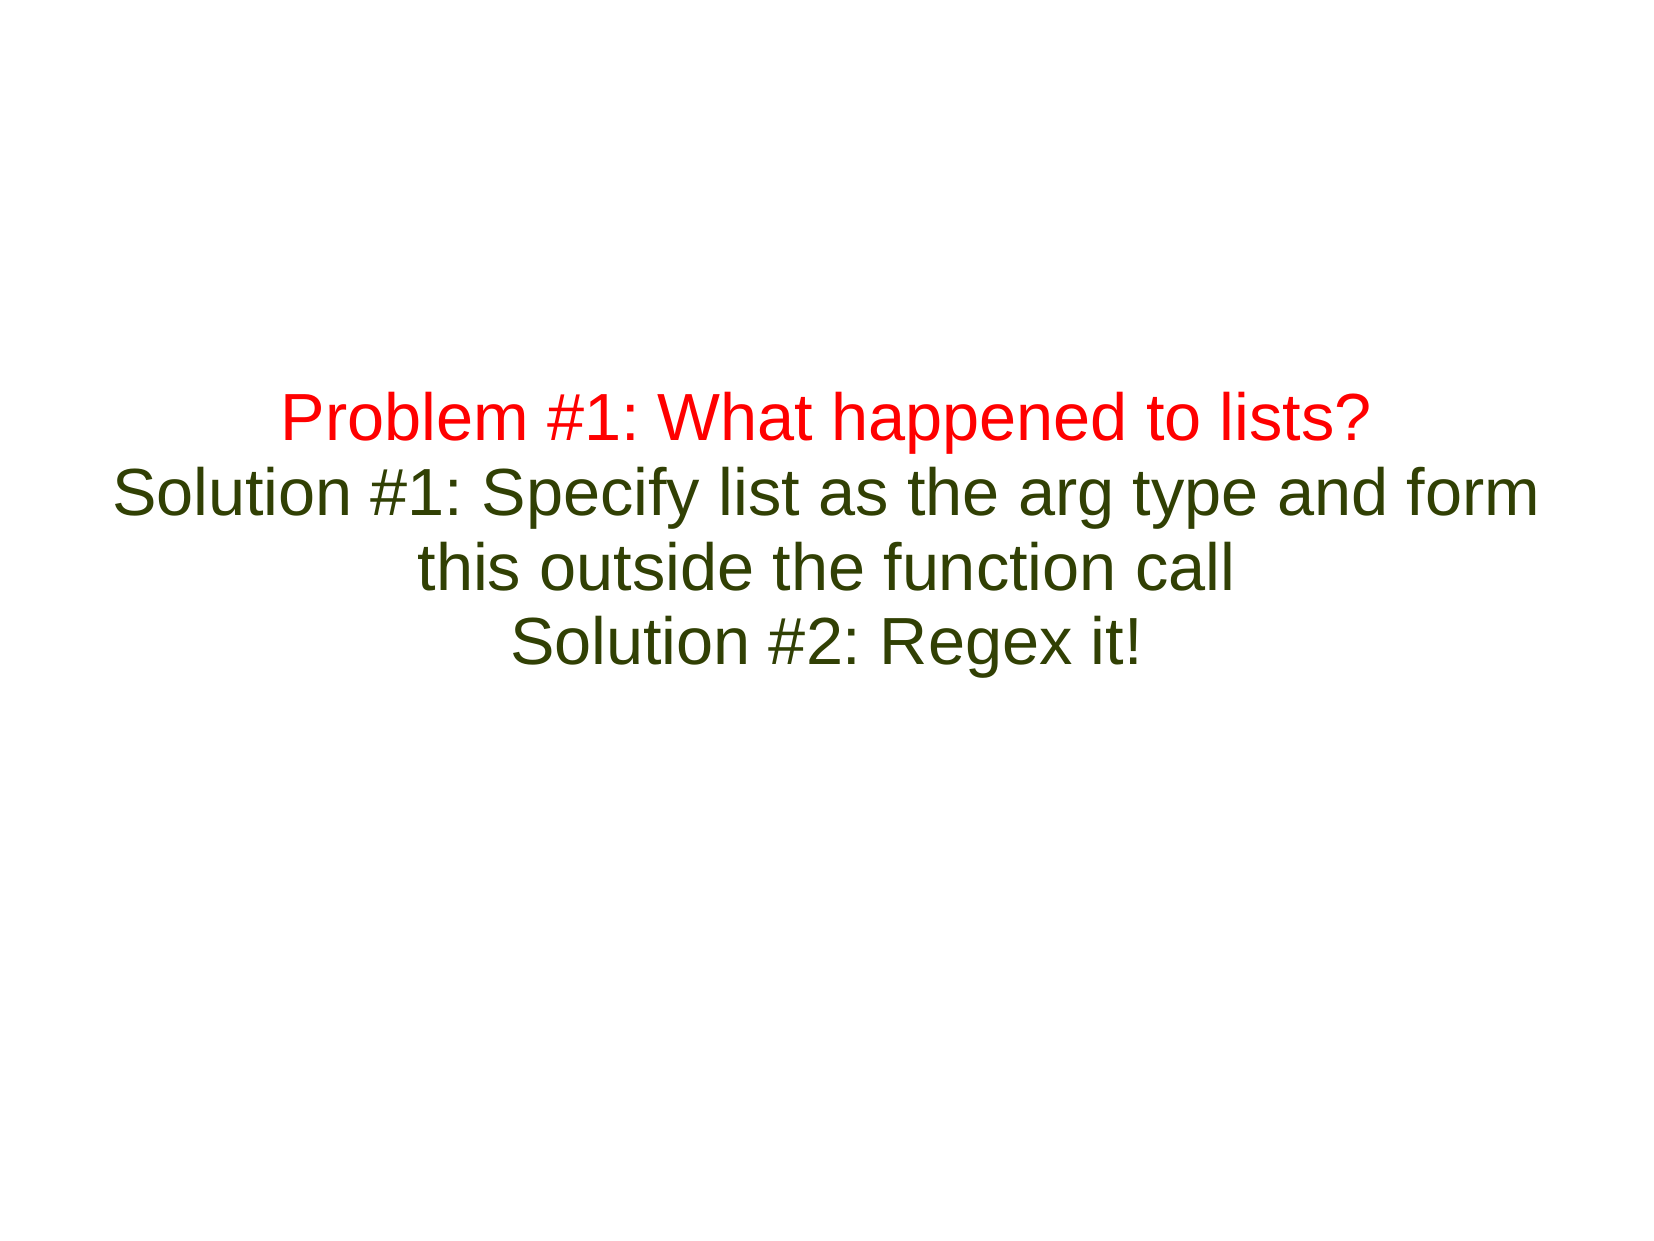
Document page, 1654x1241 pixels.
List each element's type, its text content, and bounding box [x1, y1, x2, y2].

subtitle Problem #1: What happened to lists? Solution #1: Specify list as the arg type and form this outside the function call Solution #2: Regex it! [82, 49, 1571, 1010]
